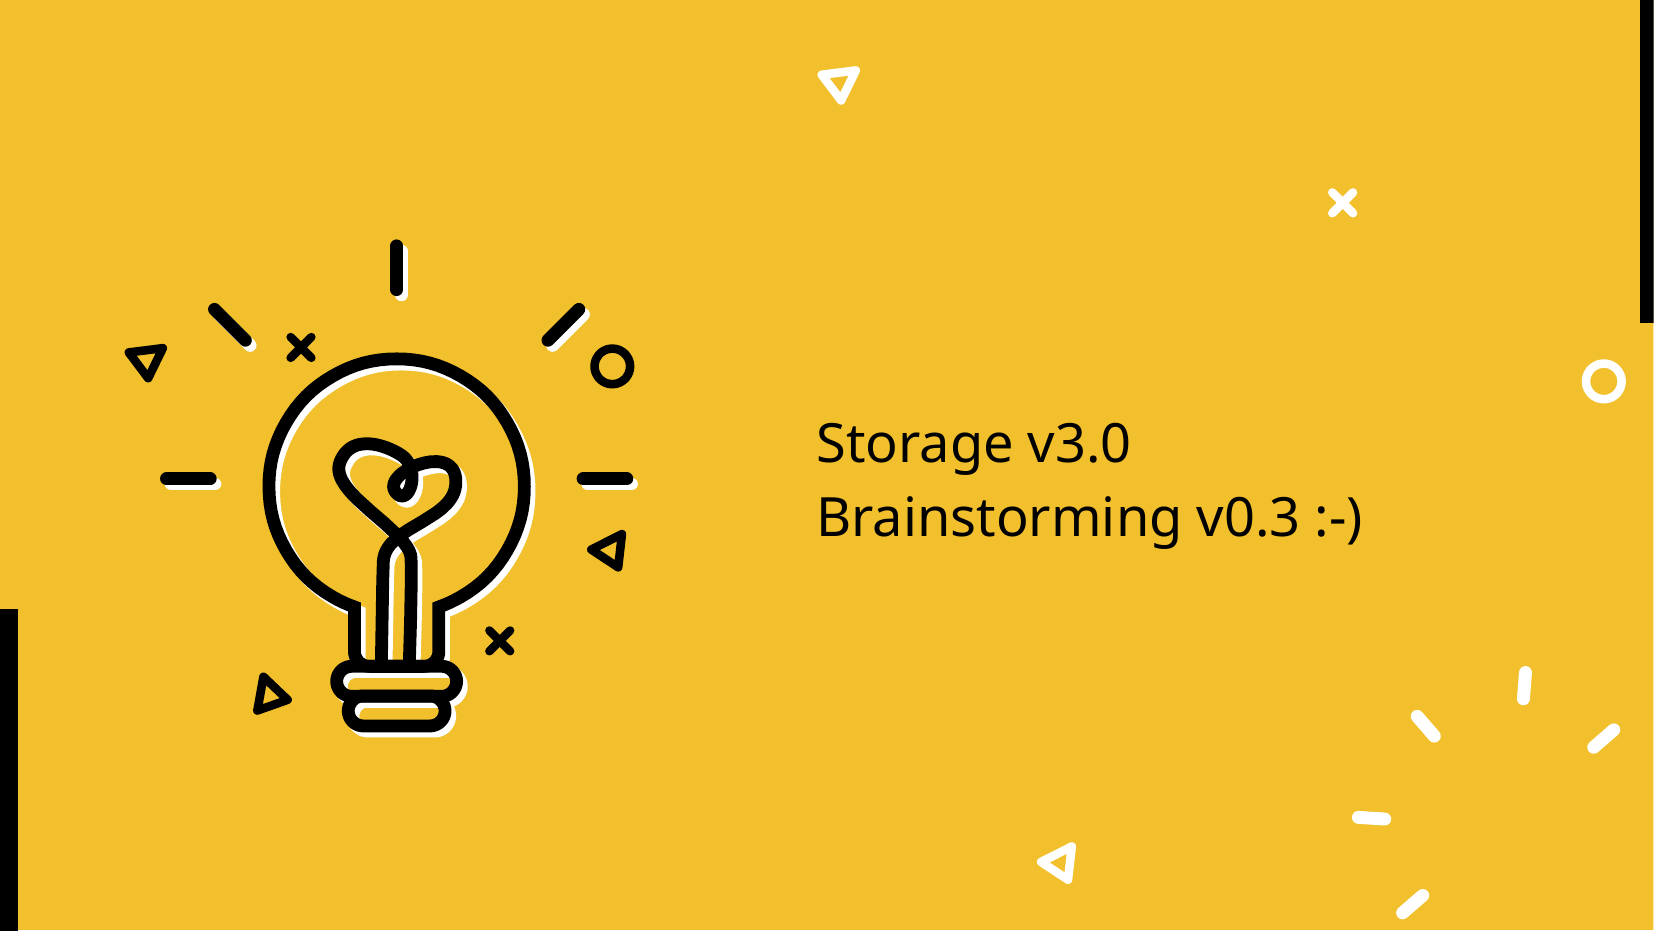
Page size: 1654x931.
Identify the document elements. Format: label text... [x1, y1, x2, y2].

title Storage v3.0 Brainstorming v0.3 :-) [816, 404, 1454, 553]
